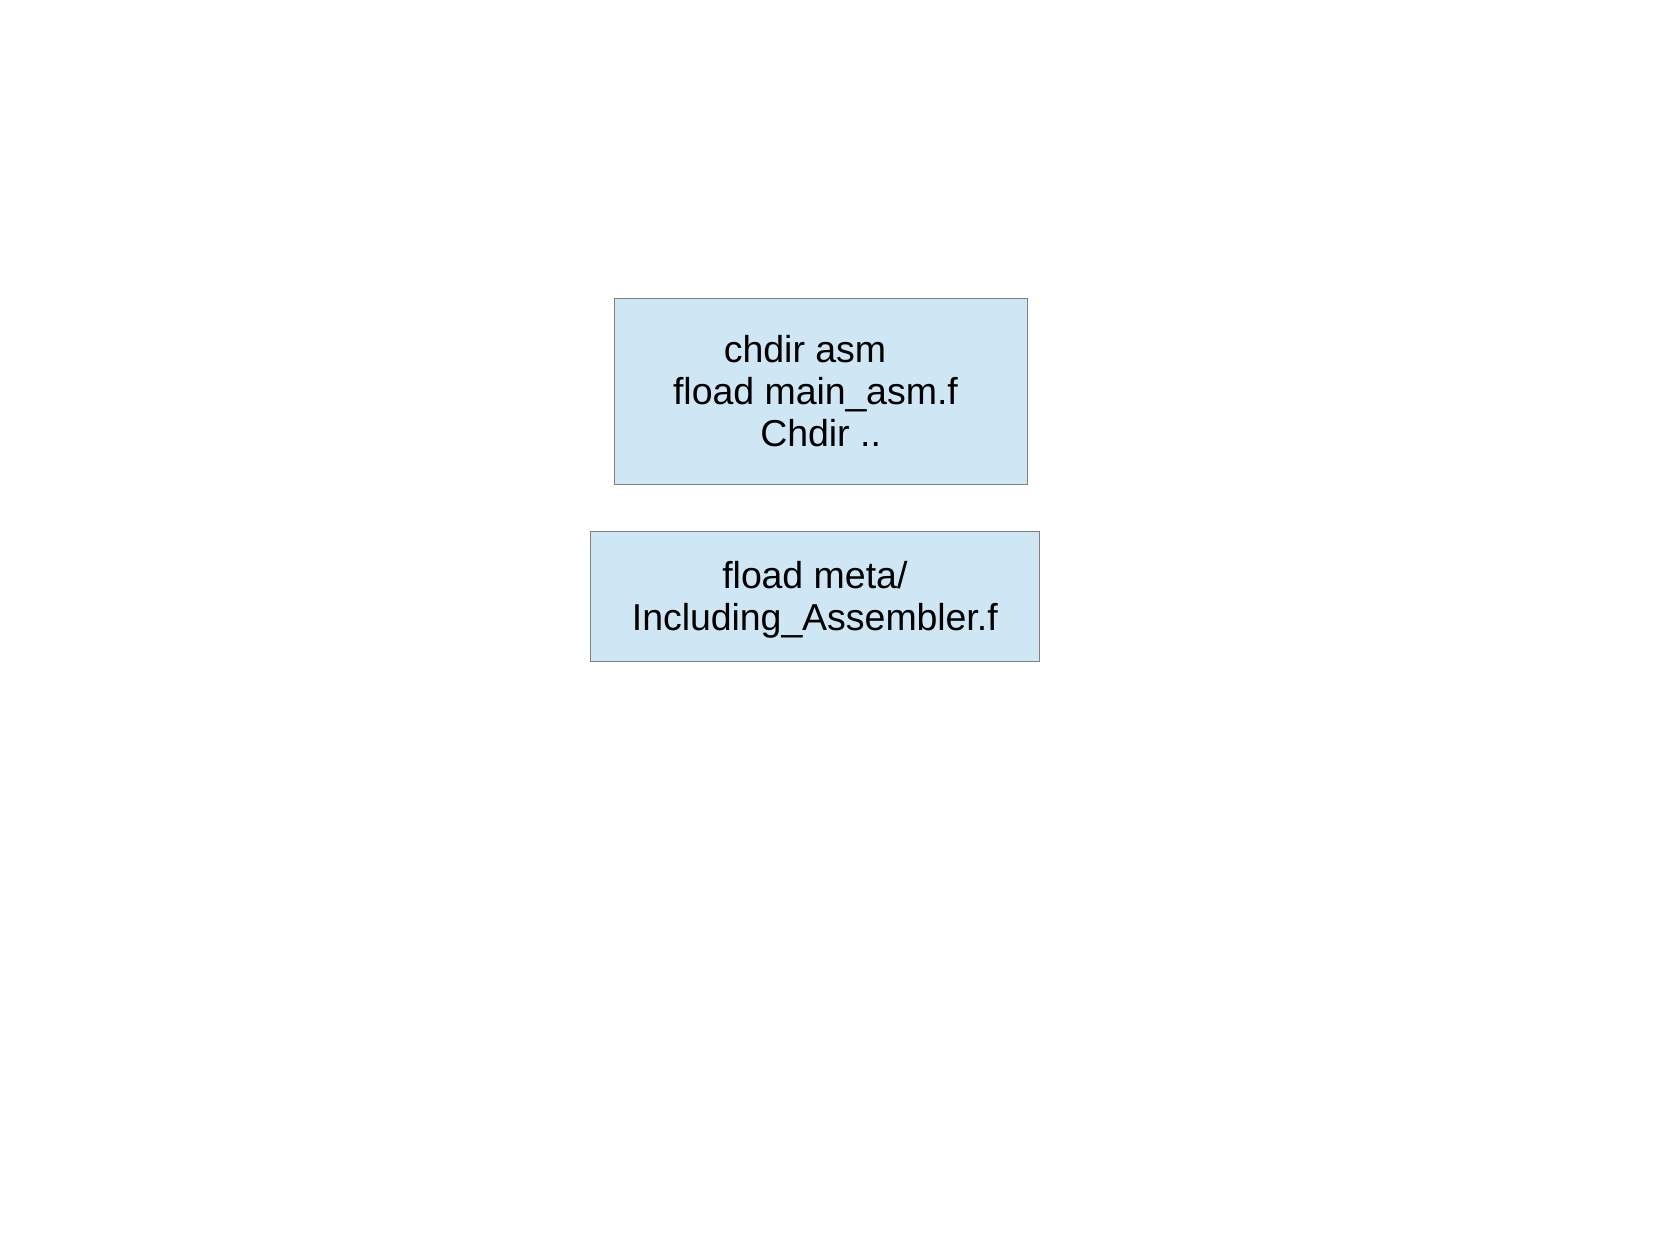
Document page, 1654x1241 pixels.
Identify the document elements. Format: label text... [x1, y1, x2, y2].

text_box chdir asm fload main_asm.f Chdir .. [614, 298, 1028, 485]
text_box fload meta/ Including_Assembler.f [590, 531, 1040, 662]
